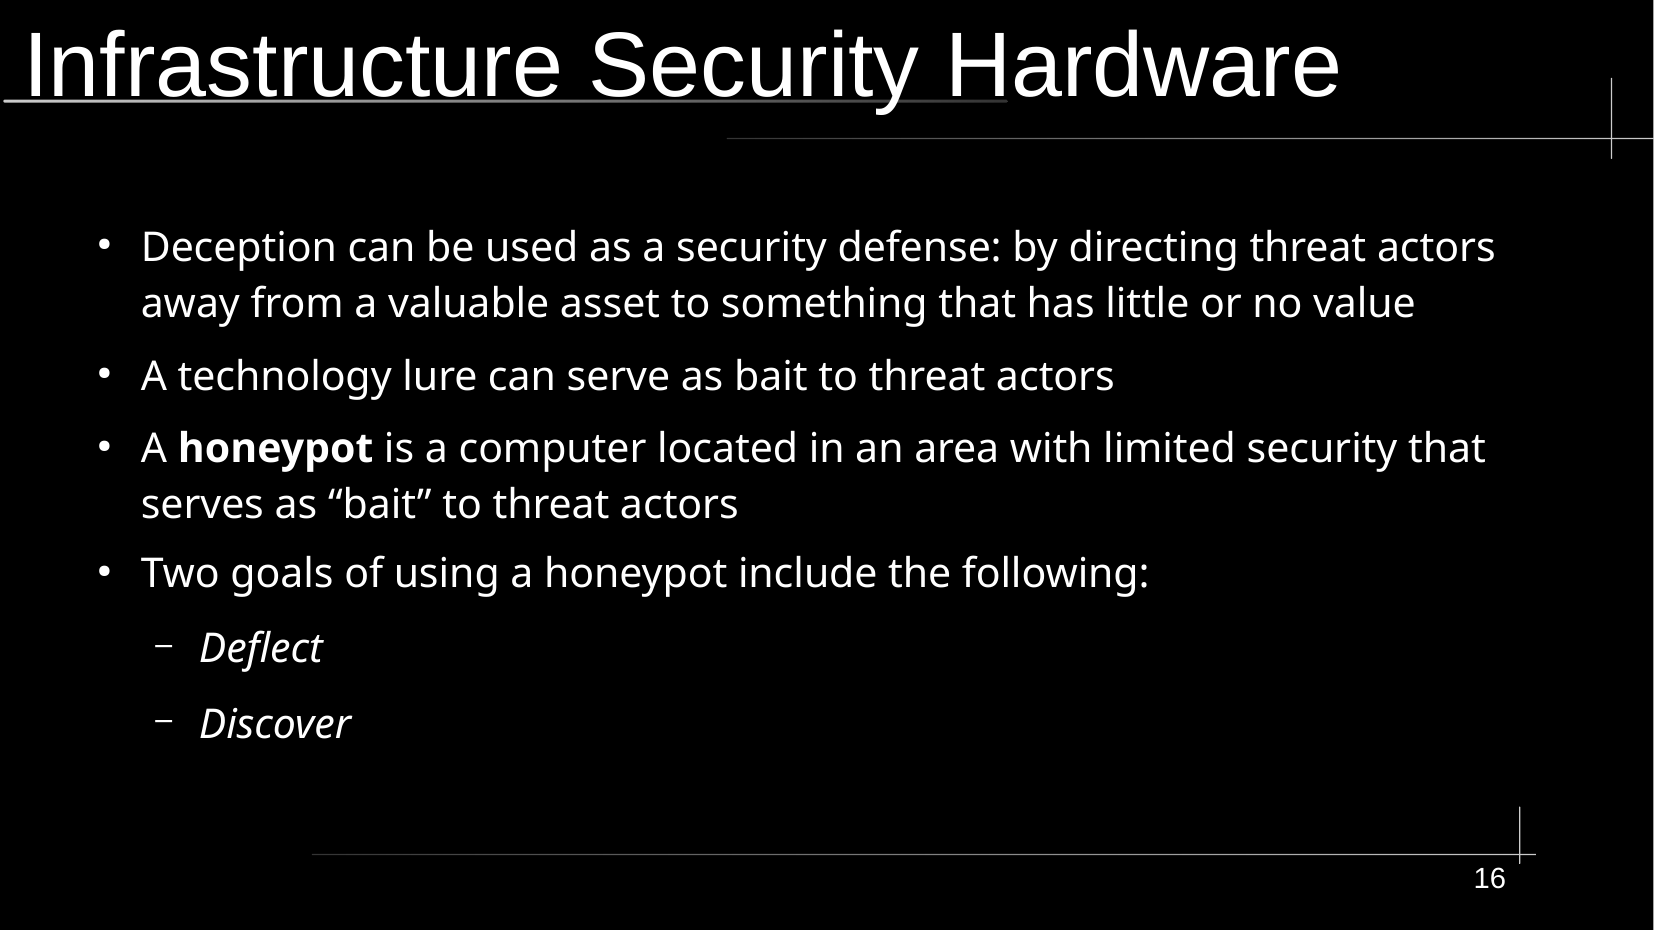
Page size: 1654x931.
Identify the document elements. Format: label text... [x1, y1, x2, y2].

list Deception can be used as a security defense: by directing threat actors away from a valuable asset to something that has little or no value A technology lure can serve as bait to threat actors A honeypot is a computer located in an area with limited security that serves as “bait” to threat actors Two goals of using a honeypot include the following: Deflect Discover [82, 217, 1571, 758]
title Infrastructure Security Hardware [23, 11, 1589, 119]
